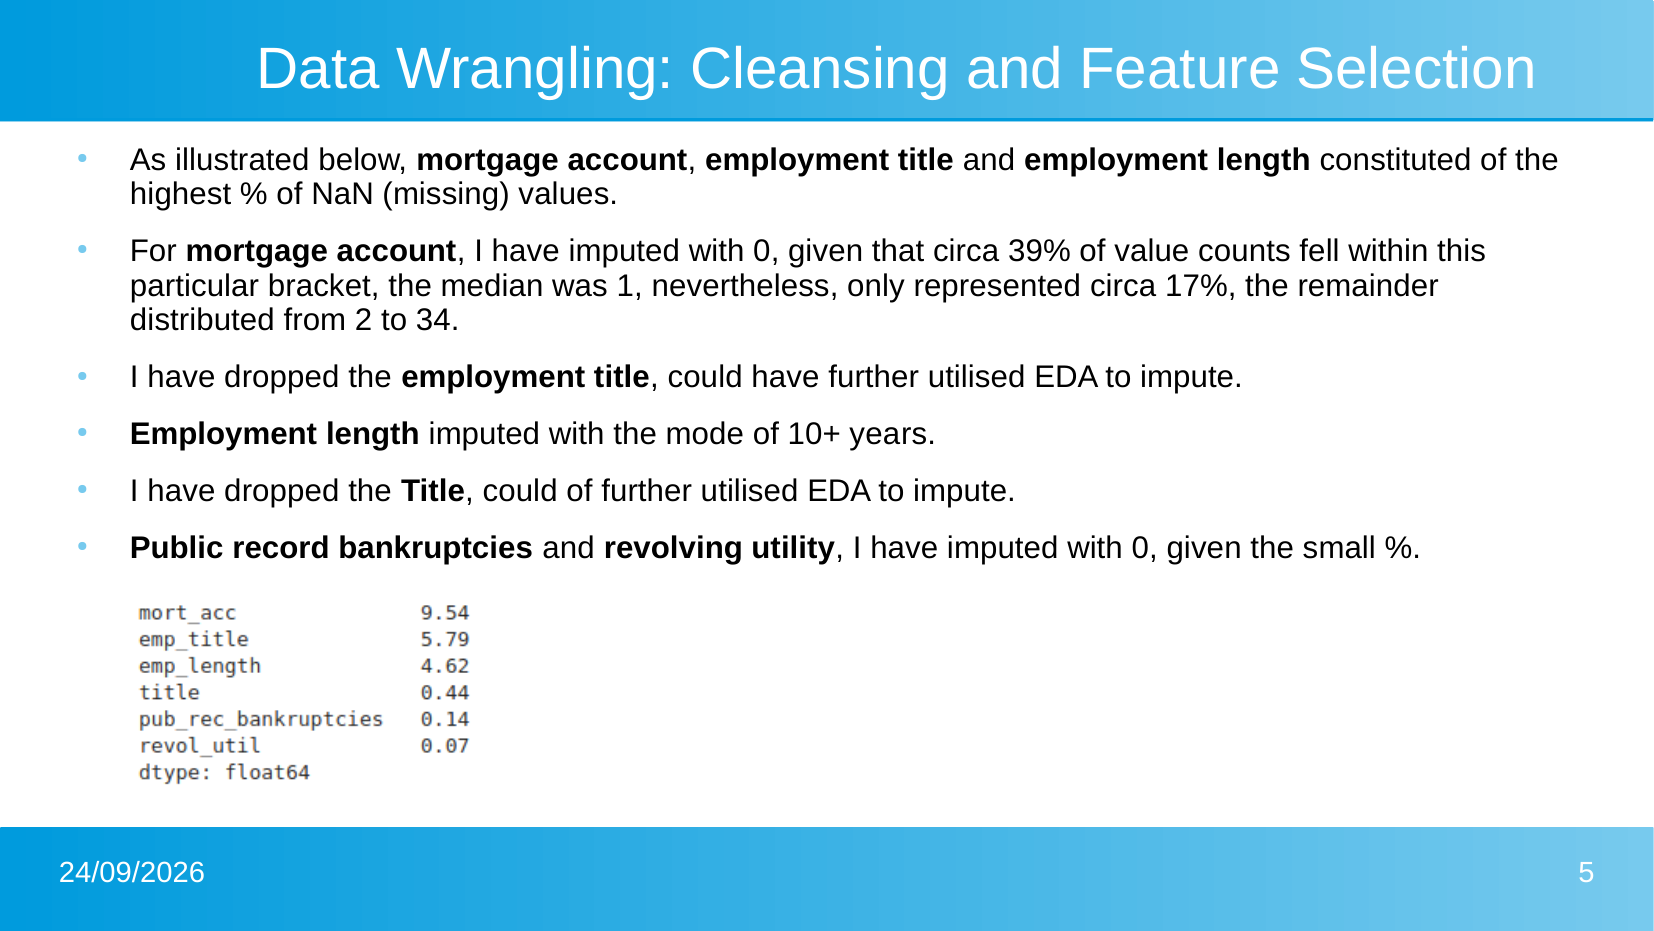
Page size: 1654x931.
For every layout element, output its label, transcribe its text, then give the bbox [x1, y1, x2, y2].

picture [128, 590, 532, 793]
list As illustrated below, mortgage account, employment title and employment length constituted of the highest % of NaN (missing) values. For mortgage account, I have imputed with 0, given that circa 39% of value counts fell within this particular bracket, the median was 1, nevertheless, only represented circa 17%, the remainder distributed from 2 to 34. I have dropped the employment title, could have further utilised EDA to impute. Employment length imputed with the mode of 10+ years. I have dropped the Title, could of further utilised EDA to impute. Public record bankruptcies and revolving utility, I have imputed with 0, given the small %. [59, 141, 1595, 526]
title Data Wrangling: Cleansing and Feature Selection [59, 29, 1595, 108]
